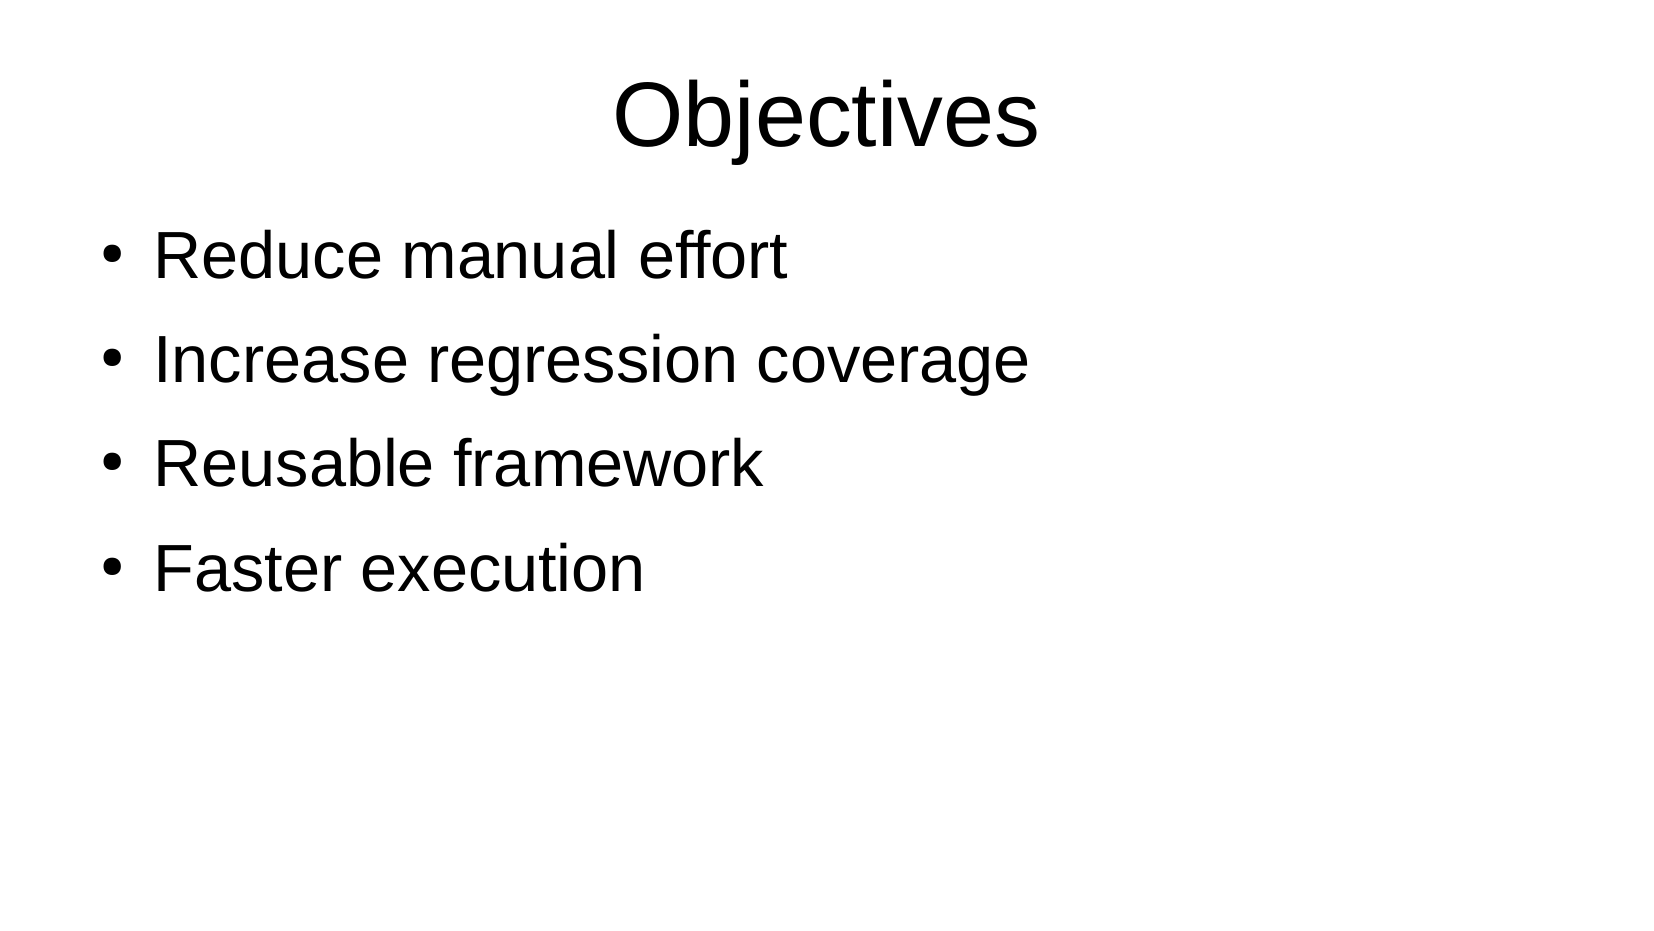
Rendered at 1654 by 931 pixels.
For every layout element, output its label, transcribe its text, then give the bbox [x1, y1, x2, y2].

title Objectives [82, 37, 1571, 193]
list Reduce manual effort Increase regression coverage Reusable framework Faster execution [82, 217, 1571, 758]
